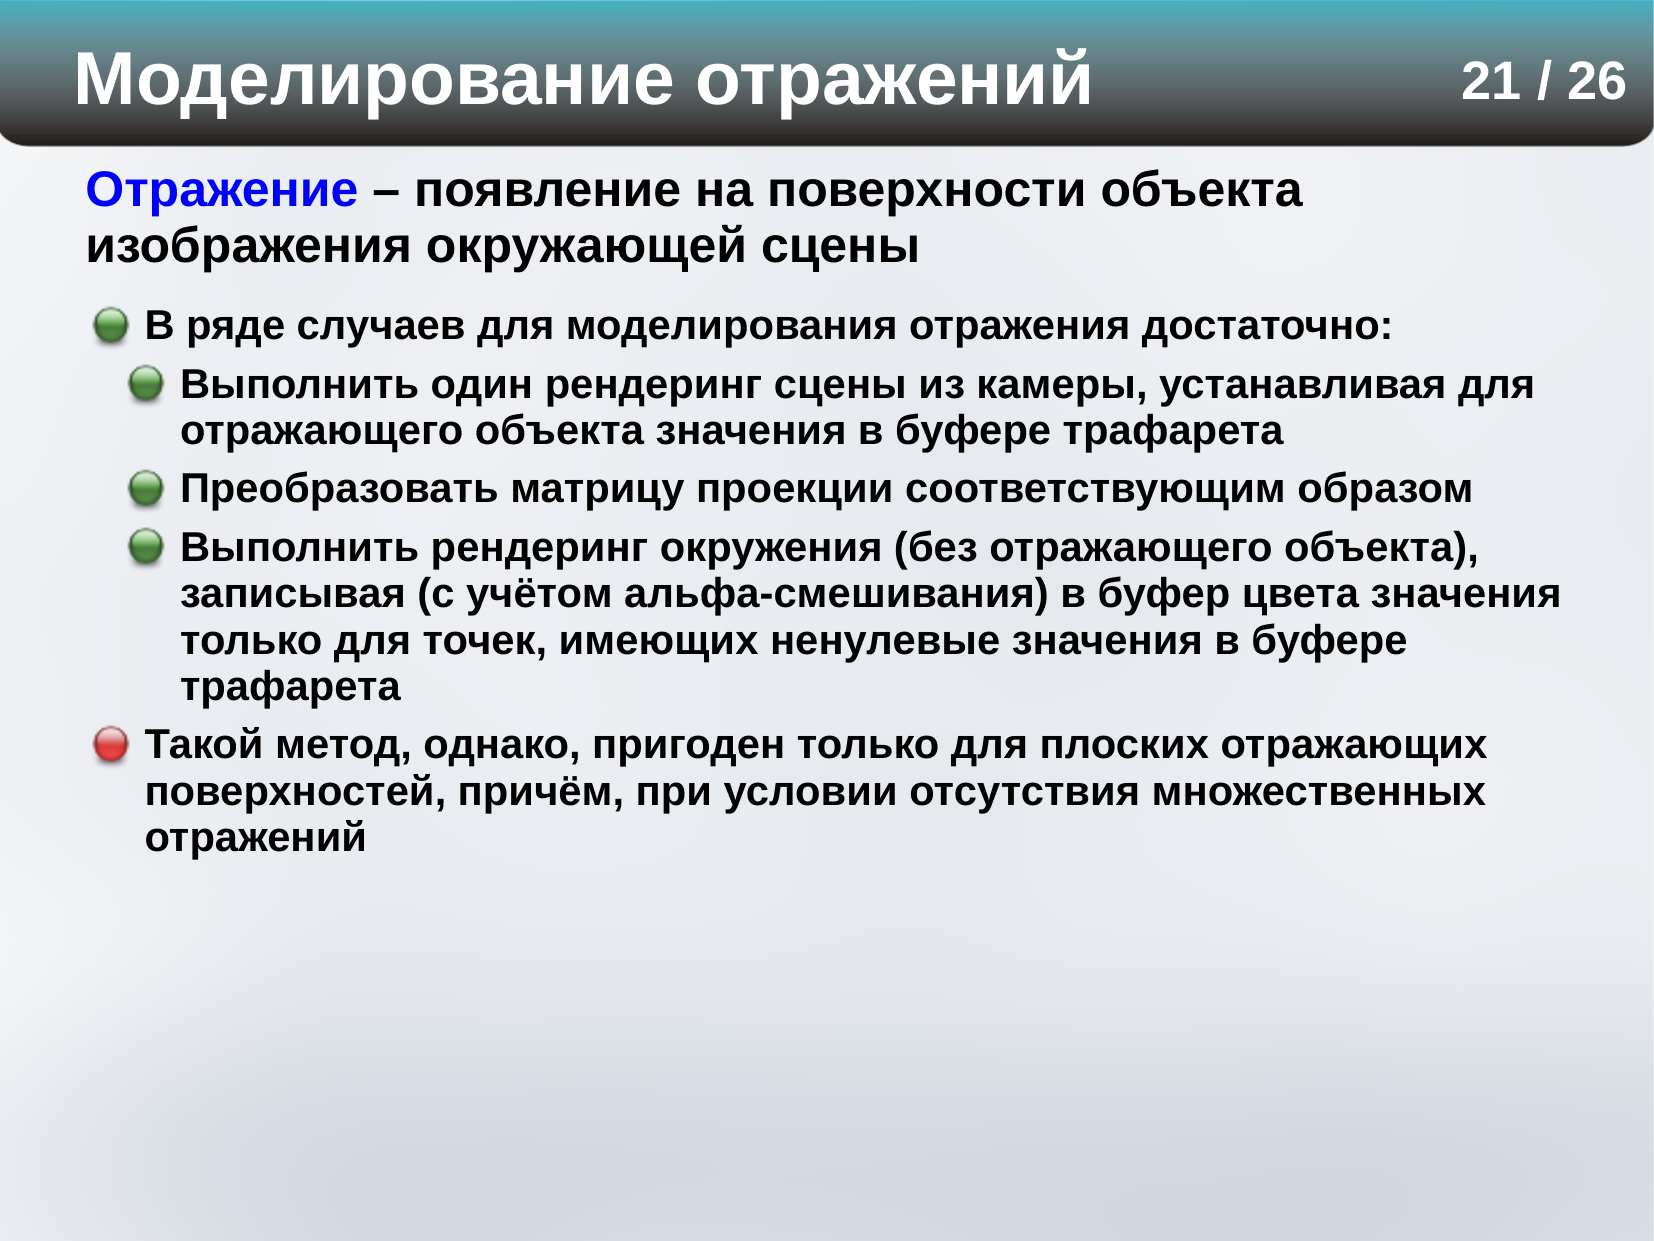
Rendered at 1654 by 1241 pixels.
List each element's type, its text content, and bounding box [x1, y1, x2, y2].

text_box Моделирование отражений [59, 29, 1300, 129]
picture [0, 0, 1654, 1241]
text_box <номер> / 26 [1446, 42, 1654, 179]
text_box Отражение – появление на поверхности объекта изображения окружающей сцены В ряде случаев для моделирования отражения достаточно: Выполнить один рендеринг сцены из камеры, устанавливая для отражающего объекта значения в буфере трафарета Преобразовать матрицу проекции соответствующим образом Выполнить рендеринг окружения (без отражающего объекта), записывая (с учётом альфа-смешивания) в буфер цвета значения только для точек, имеющих ненулевые значения в буфере трафарета Такой метод, однако, пригоден только для плоских отражающих поверхностей, причём, при условии отсутствия множественных отражений [70, 153, 1625, 869]
